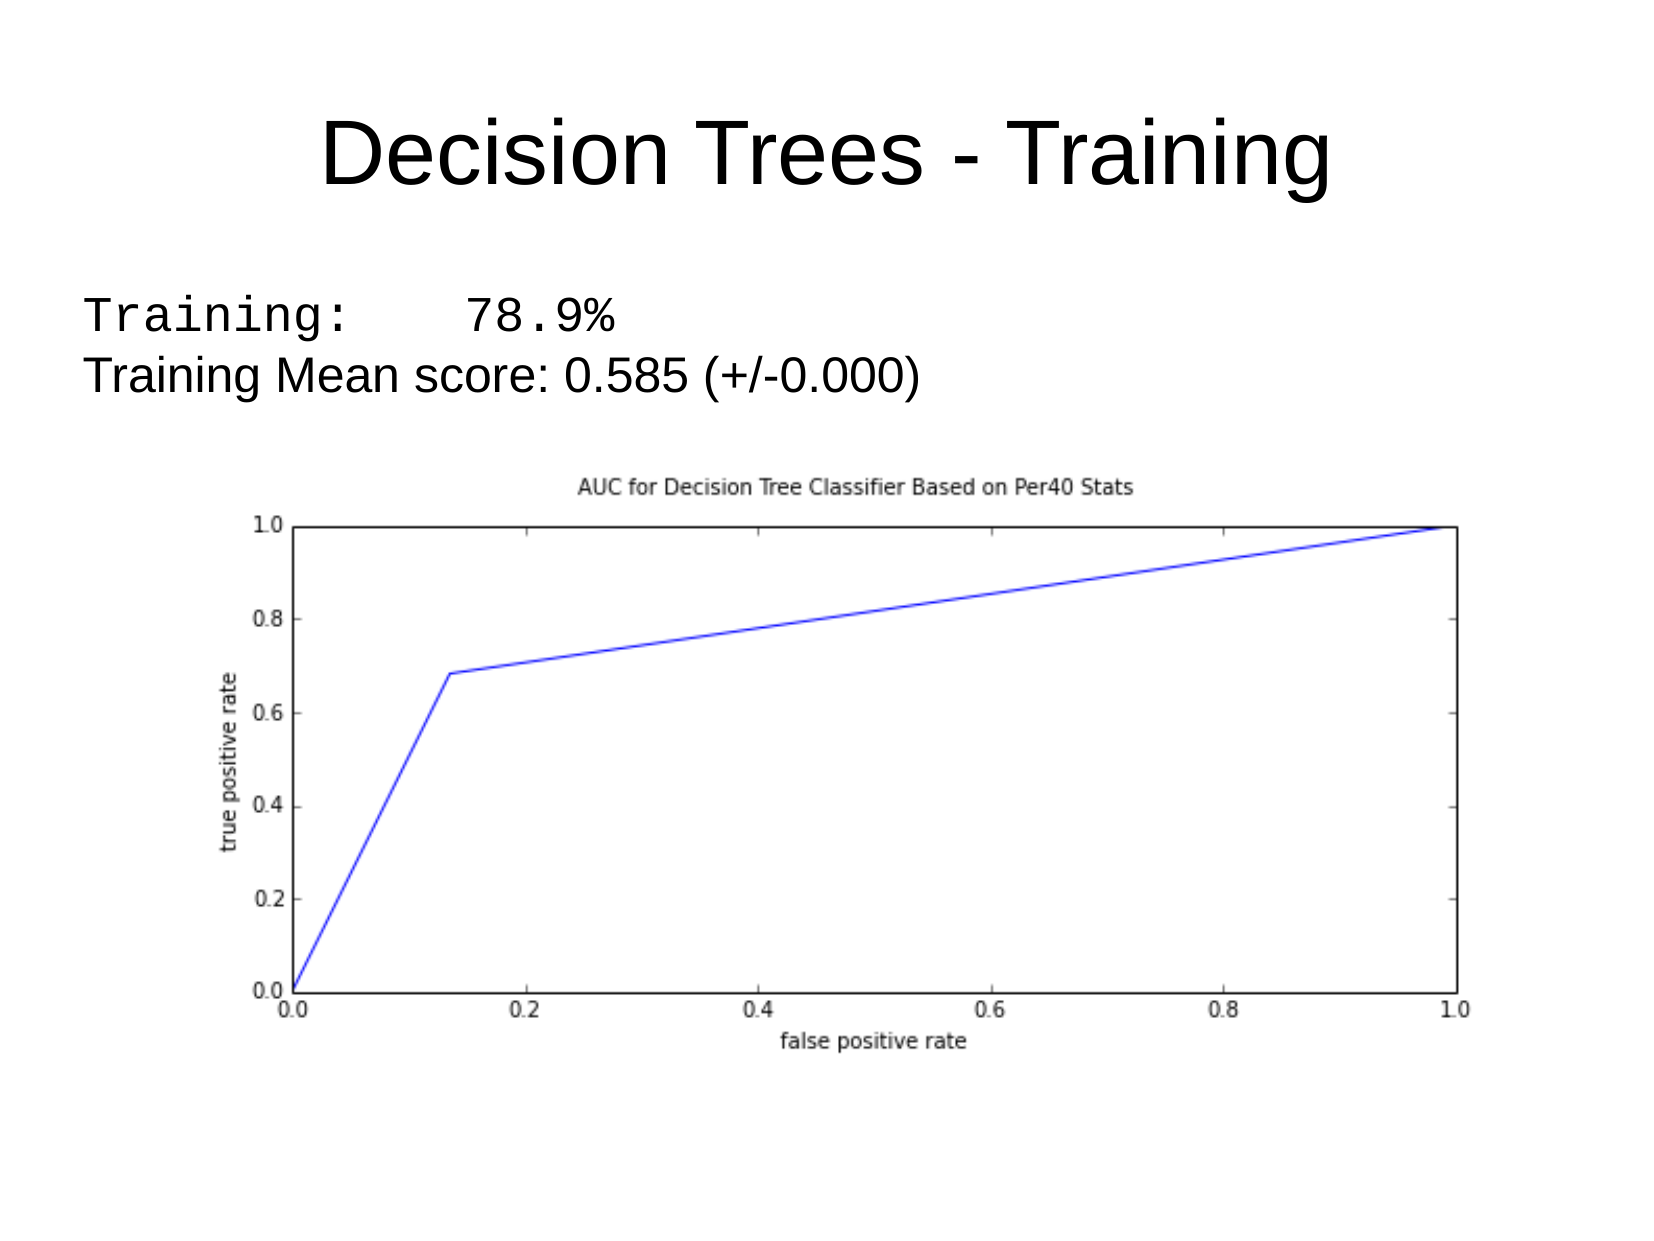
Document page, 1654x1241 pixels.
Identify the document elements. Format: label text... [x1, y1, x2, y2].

picture [207, 464, 1486, 1068]
list Training: 78.9% Training Mean score: 0.585 (+/-0.000) [82, 290, 1538, 1010]
title Decision Trees - Training [82, 49, 1571, 257]
